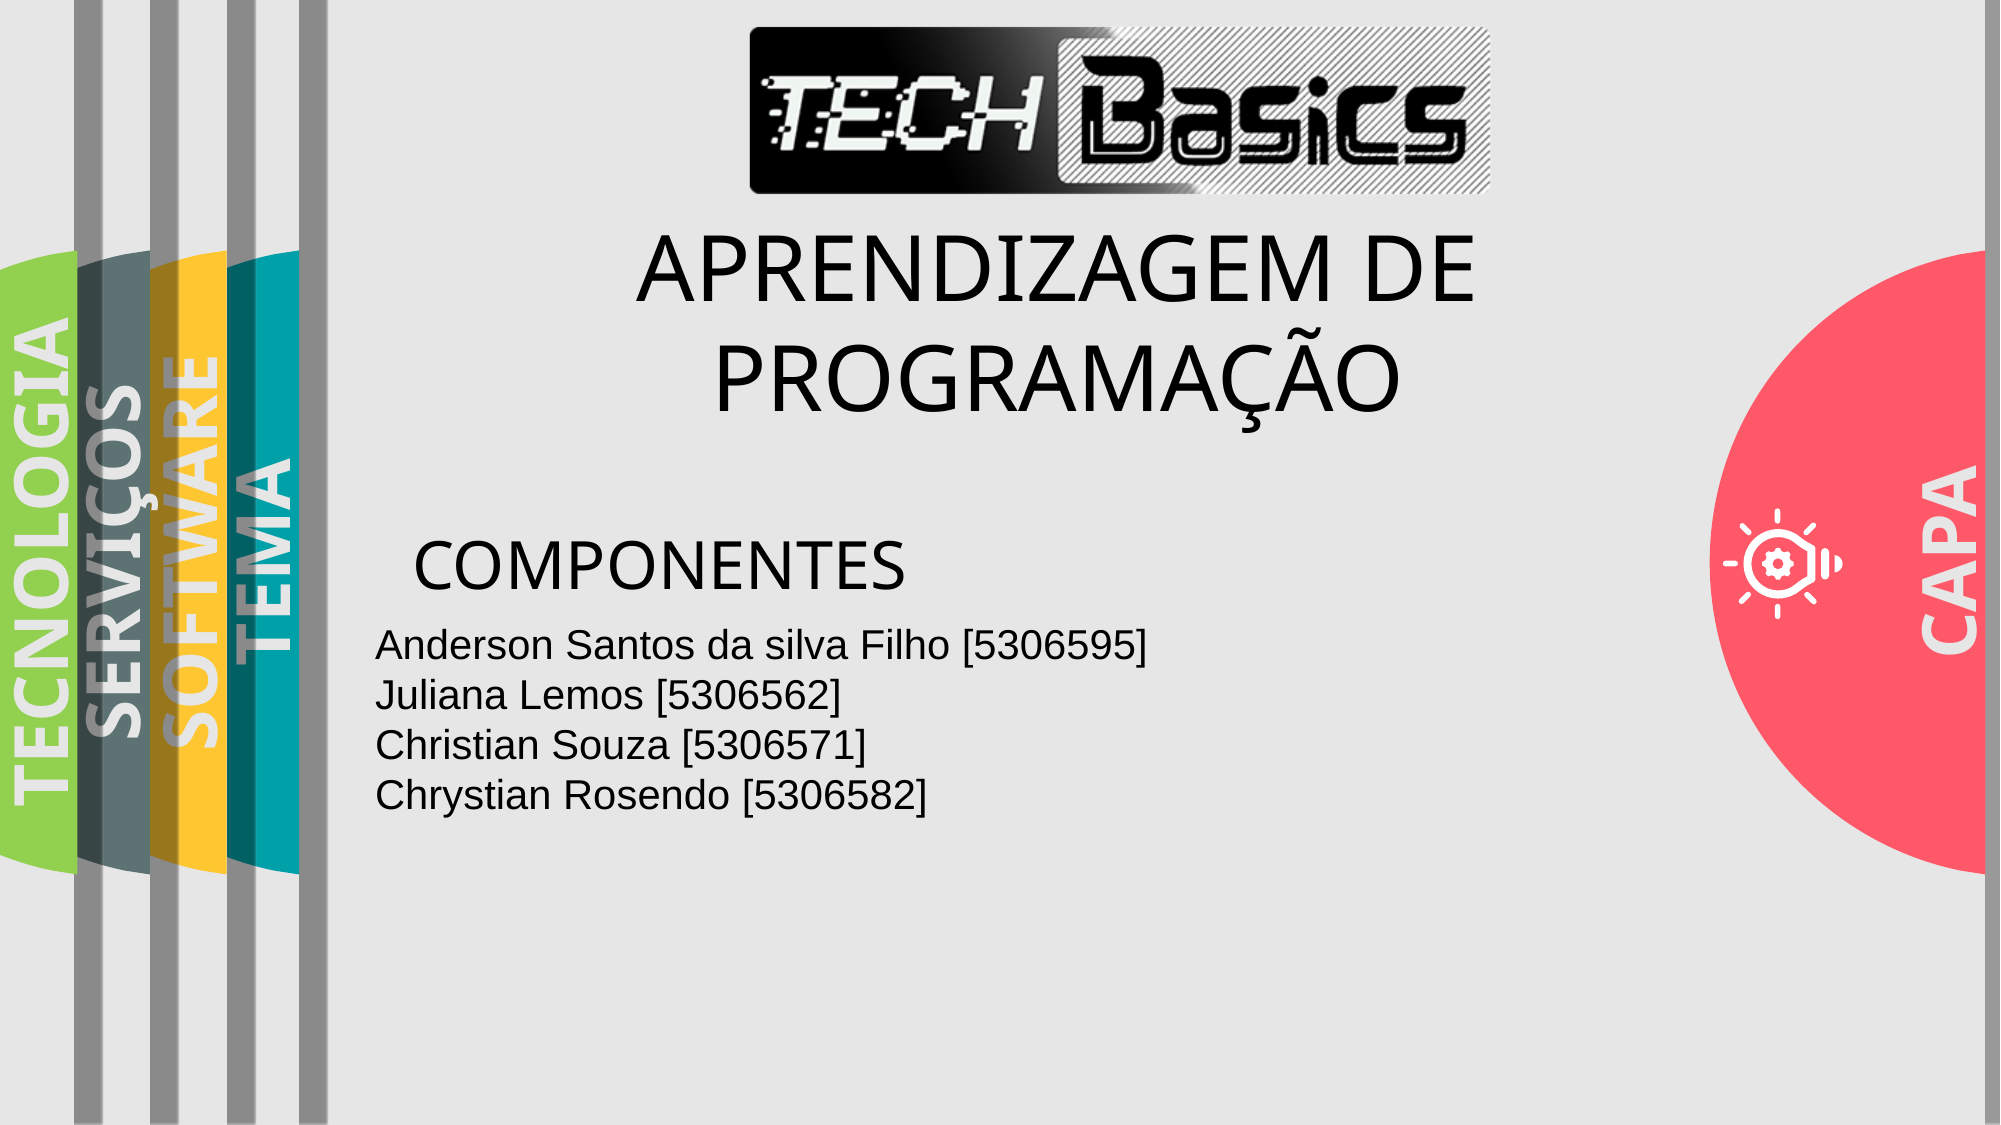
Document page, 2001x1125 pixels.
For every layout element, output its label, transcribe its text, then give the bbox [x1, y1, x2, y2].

text_box SOFTWARE [150, 209, 242, 515]
text_box Anderson Santos da silva Filho [5306595] Juliana Lemos [5306562] Christian Souza [5306571] Chrystian Rosendo [5306582] [360, 609, 1396, 878]
text_box TEMA [242, 611, 314, 875]
text_box SOFTWARE [150, 611, 242, 896]
text_box CAPA [1893, 250, 2000, 875]
text_box TEMA [242, 250, 314, 515]
text_box APRENDIZAGEM DE PROGRAMAÇÃO [373, 202, 1742, 440]
text_box SERVIÇOS [92, 250, 165, 875]
text_box COMPONENTES [164, 515, 1156, 611]
text_box TECNOLOGIA [0, 250, 92, 875]
picture [672, 0, 1591, 314]
text_box [0, 0, 1985, 1125]
picture [1716, 495, 1852, 630]
